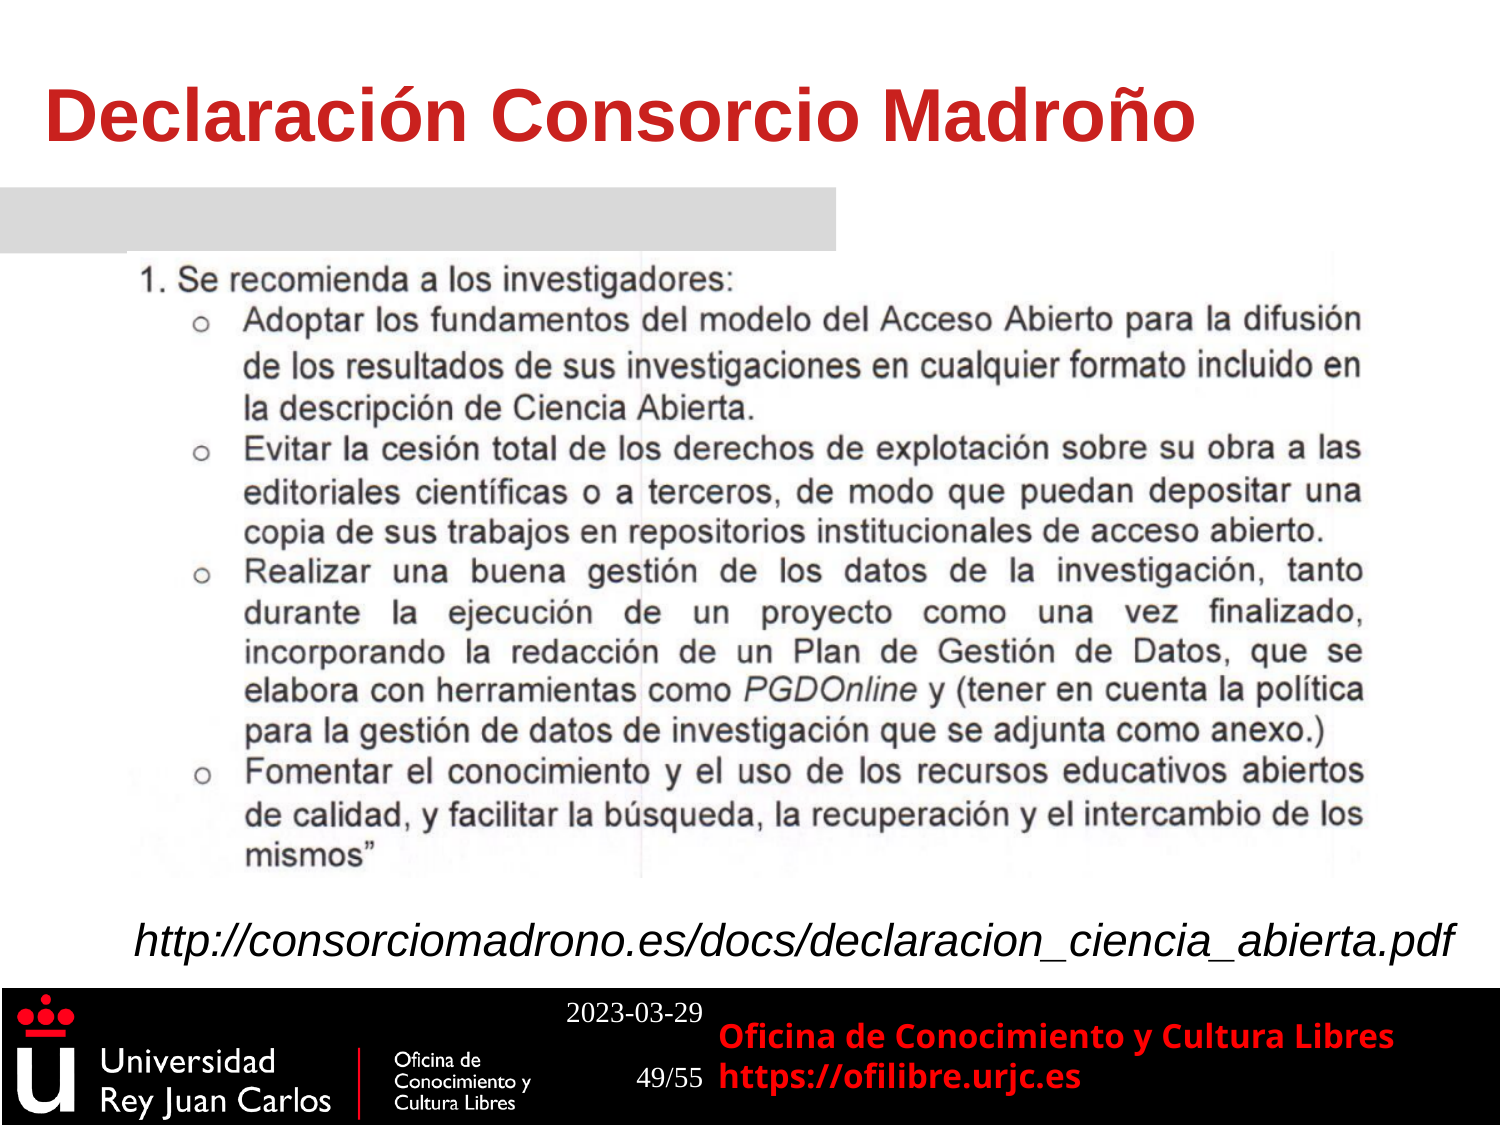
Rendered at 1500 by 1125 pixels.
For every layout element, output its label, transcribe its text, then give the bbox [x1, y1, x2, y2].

text_box Declaración Consorcio Madroño [30, 66, 1381, 249]
text_box [40, 249, 1366, 346]
title [75, 7, 1425, 196]
picture [127, 251, 1378, 878]
text_box http://consorciomadrono.es/docs/declaracion_ciencia_abierta.pdf [15, 690, 1471, 1055]
picture [17, 1055, 531, 1120]
